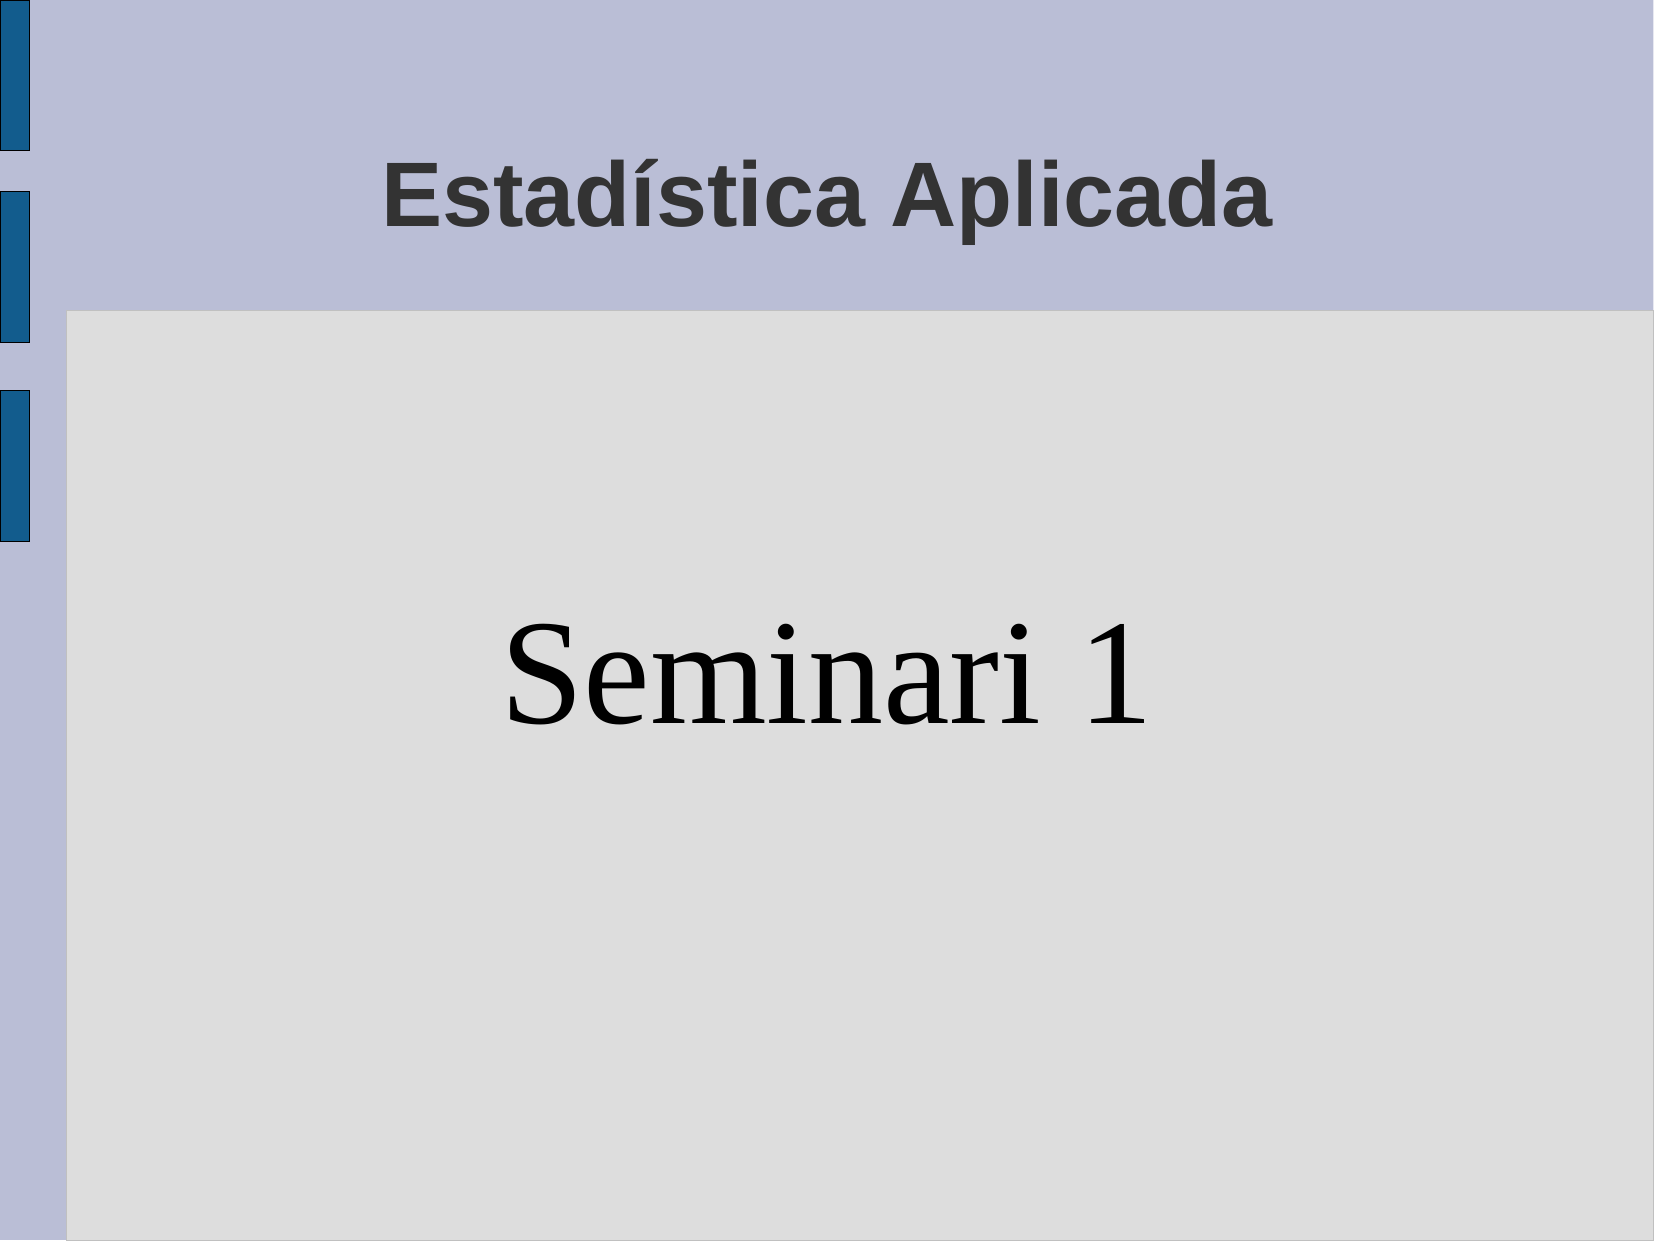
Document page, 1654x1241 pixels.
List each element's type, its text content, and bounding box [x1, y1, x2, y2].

subtitle Seminari 1 [121, 344, 1534, 1127]
title Estadística Aplicada [121, 91, 1534, 299]
